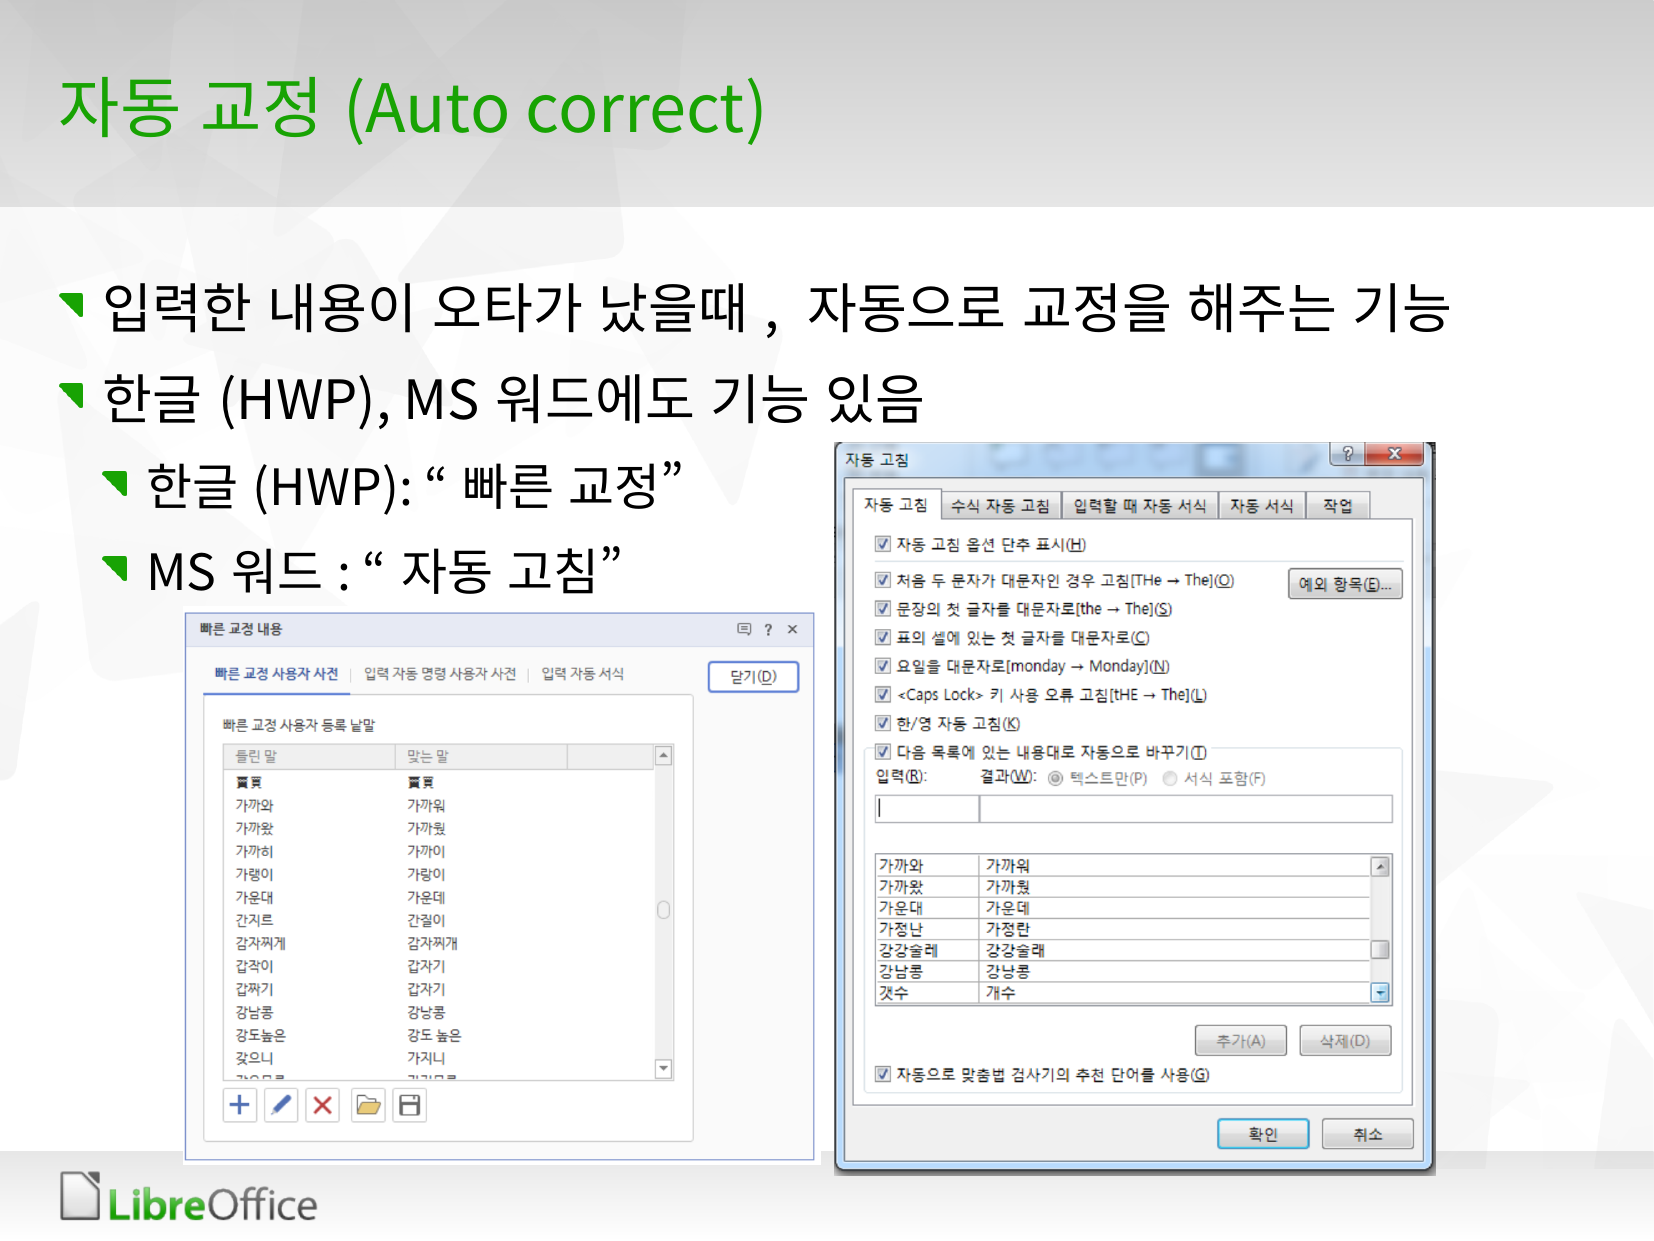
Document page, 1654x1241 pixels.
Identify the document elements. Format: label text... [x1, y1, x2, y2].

picture [834, 442, 1654, 1177]
picture [41, 606, 821, 1240]
list 입력한 내용이 오타가 났을때, 자동으로 교정을 해주는 기능 한글(HWP), MS워드에도 기능 있음 한글(HWP): “빠른 교정” MS워드: “자동 고침” [59, 265, 1595, 986]
picture [0, 0, 783, 931]
title 자동 교정(Auto correct) [59, 29, 1595, 178]
